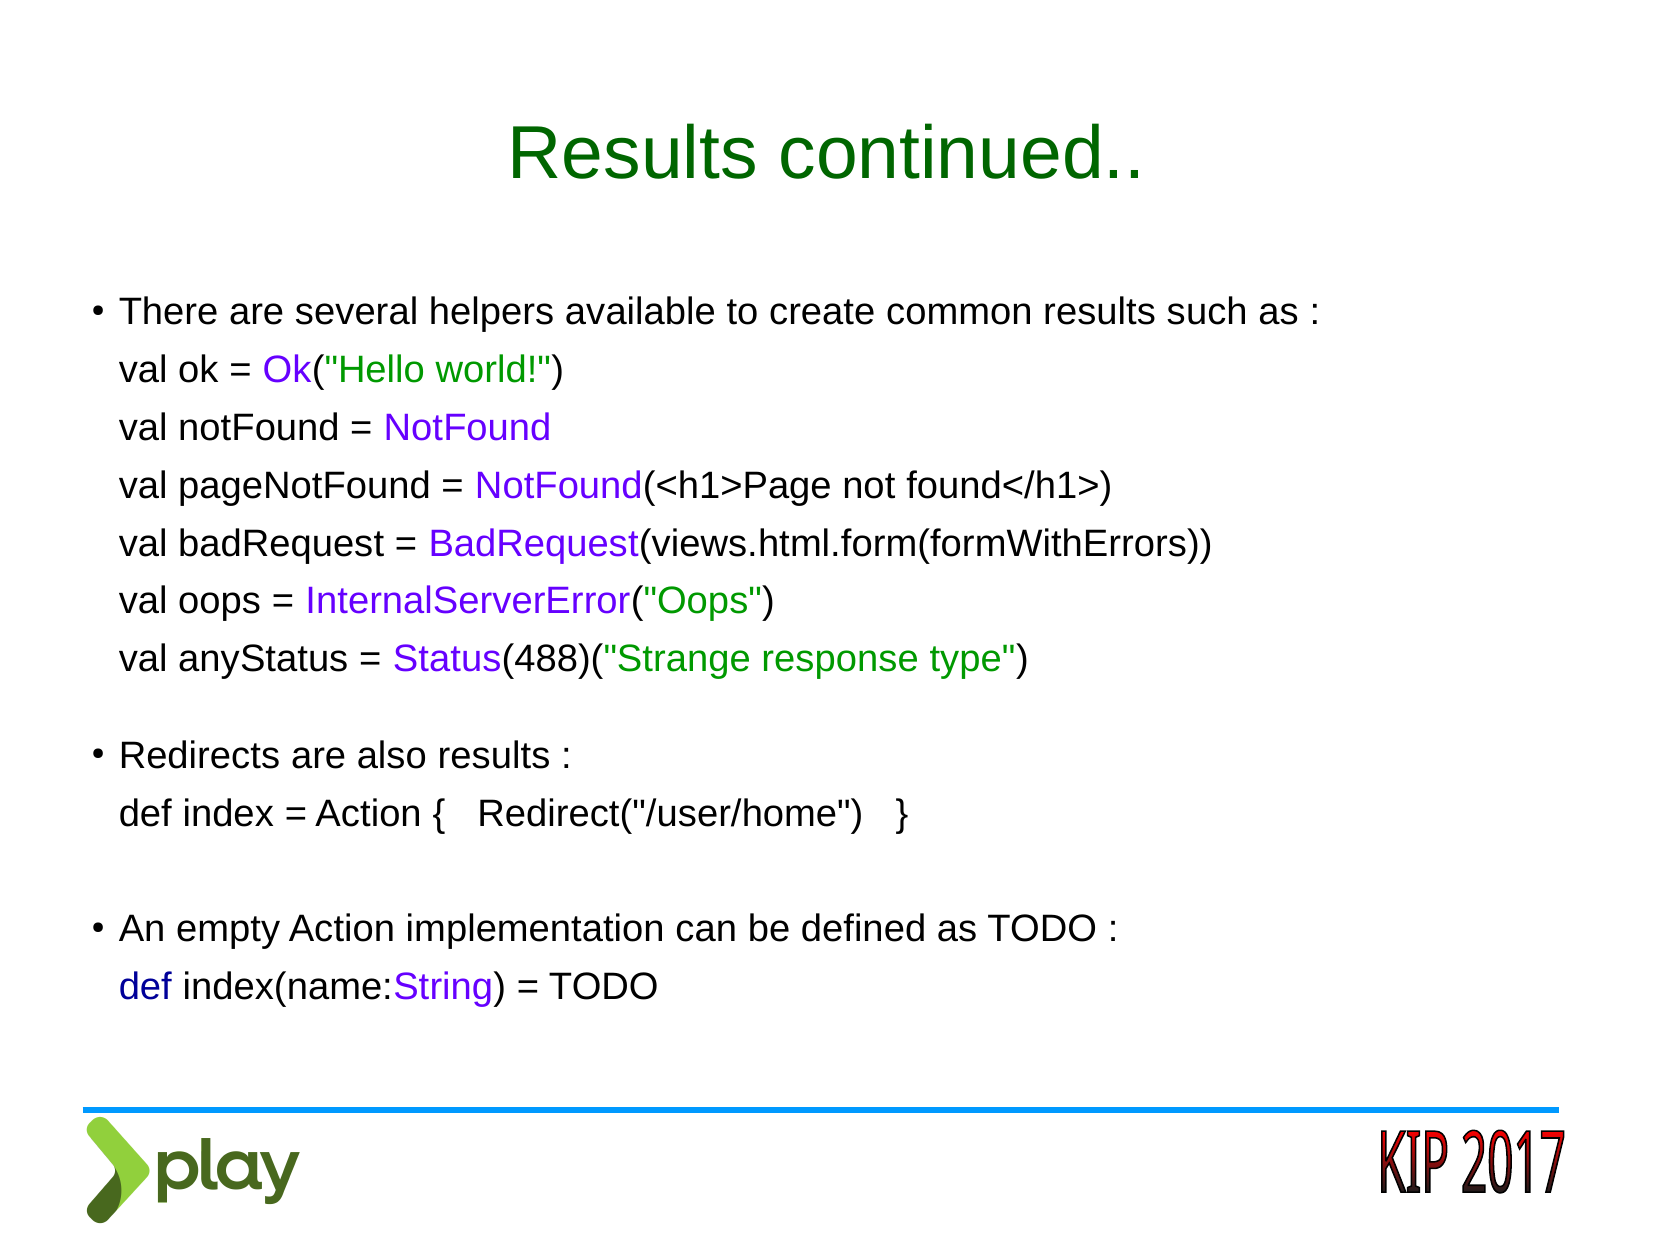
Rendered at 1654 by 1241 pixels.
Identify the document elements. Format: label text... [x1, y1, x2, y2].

list There are several helpers available to create common results such as : val ok = Ok("Hello world!") val notFound = NotFound val pageNotFound = NotFound(<h1>Page not found</h1>) val badRequest = BadRequest(views.html.form(formWithErrors)) val oops = InternalServerError("Oops") val anyStatus = Status(488)("Strange response type") Redirects are also results : def index = Action { Redirect("/user/home") } An empty Action implementation can be defined as TODO : def index(name:String) = TODO [82, 290, 1538, 1099]
title Results continued.. [82, 49, 1571, 257]
picture [73, 1111, 308, 1229]
